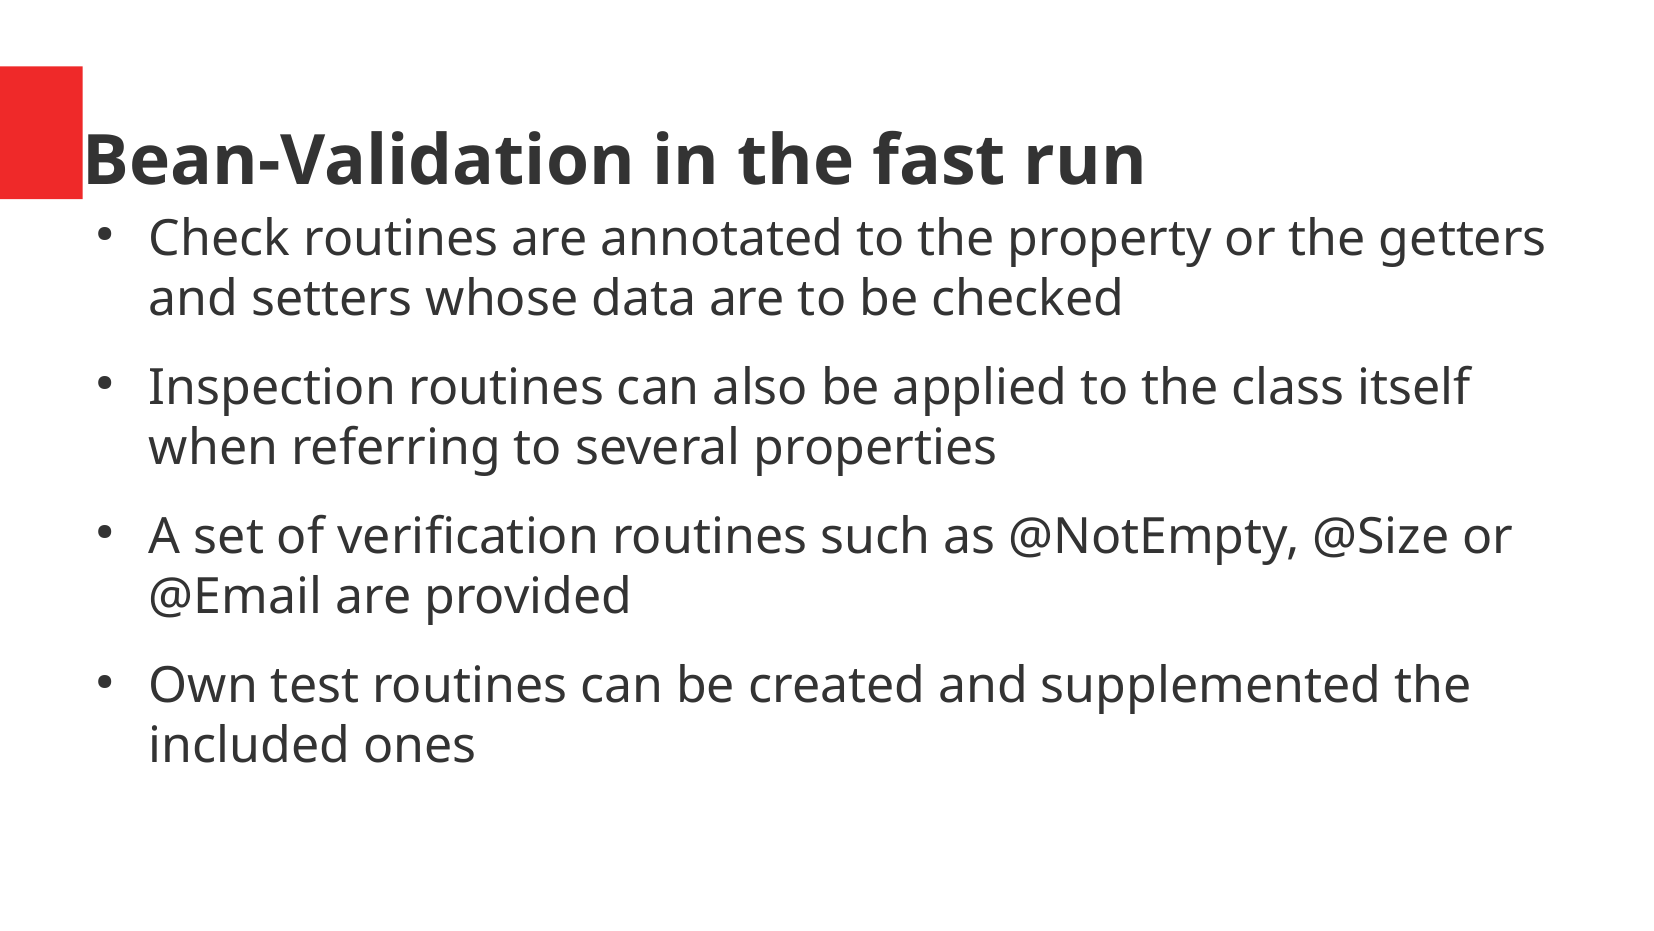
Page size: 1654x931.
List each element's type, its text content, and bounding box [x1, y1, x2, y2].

list Check routines are annotated to the property or the getters and setters whose data are to be checked Inspection routines can also be applied to the class itself when referring to several properties A set of verification routines such as @NotEmpty, @Size or @Email are provided Own test routines can be created and supplemented the included ones [78, 205, 1567, 804]
title Bean-Validation in the fast run [82, 14, 1571, 216]
